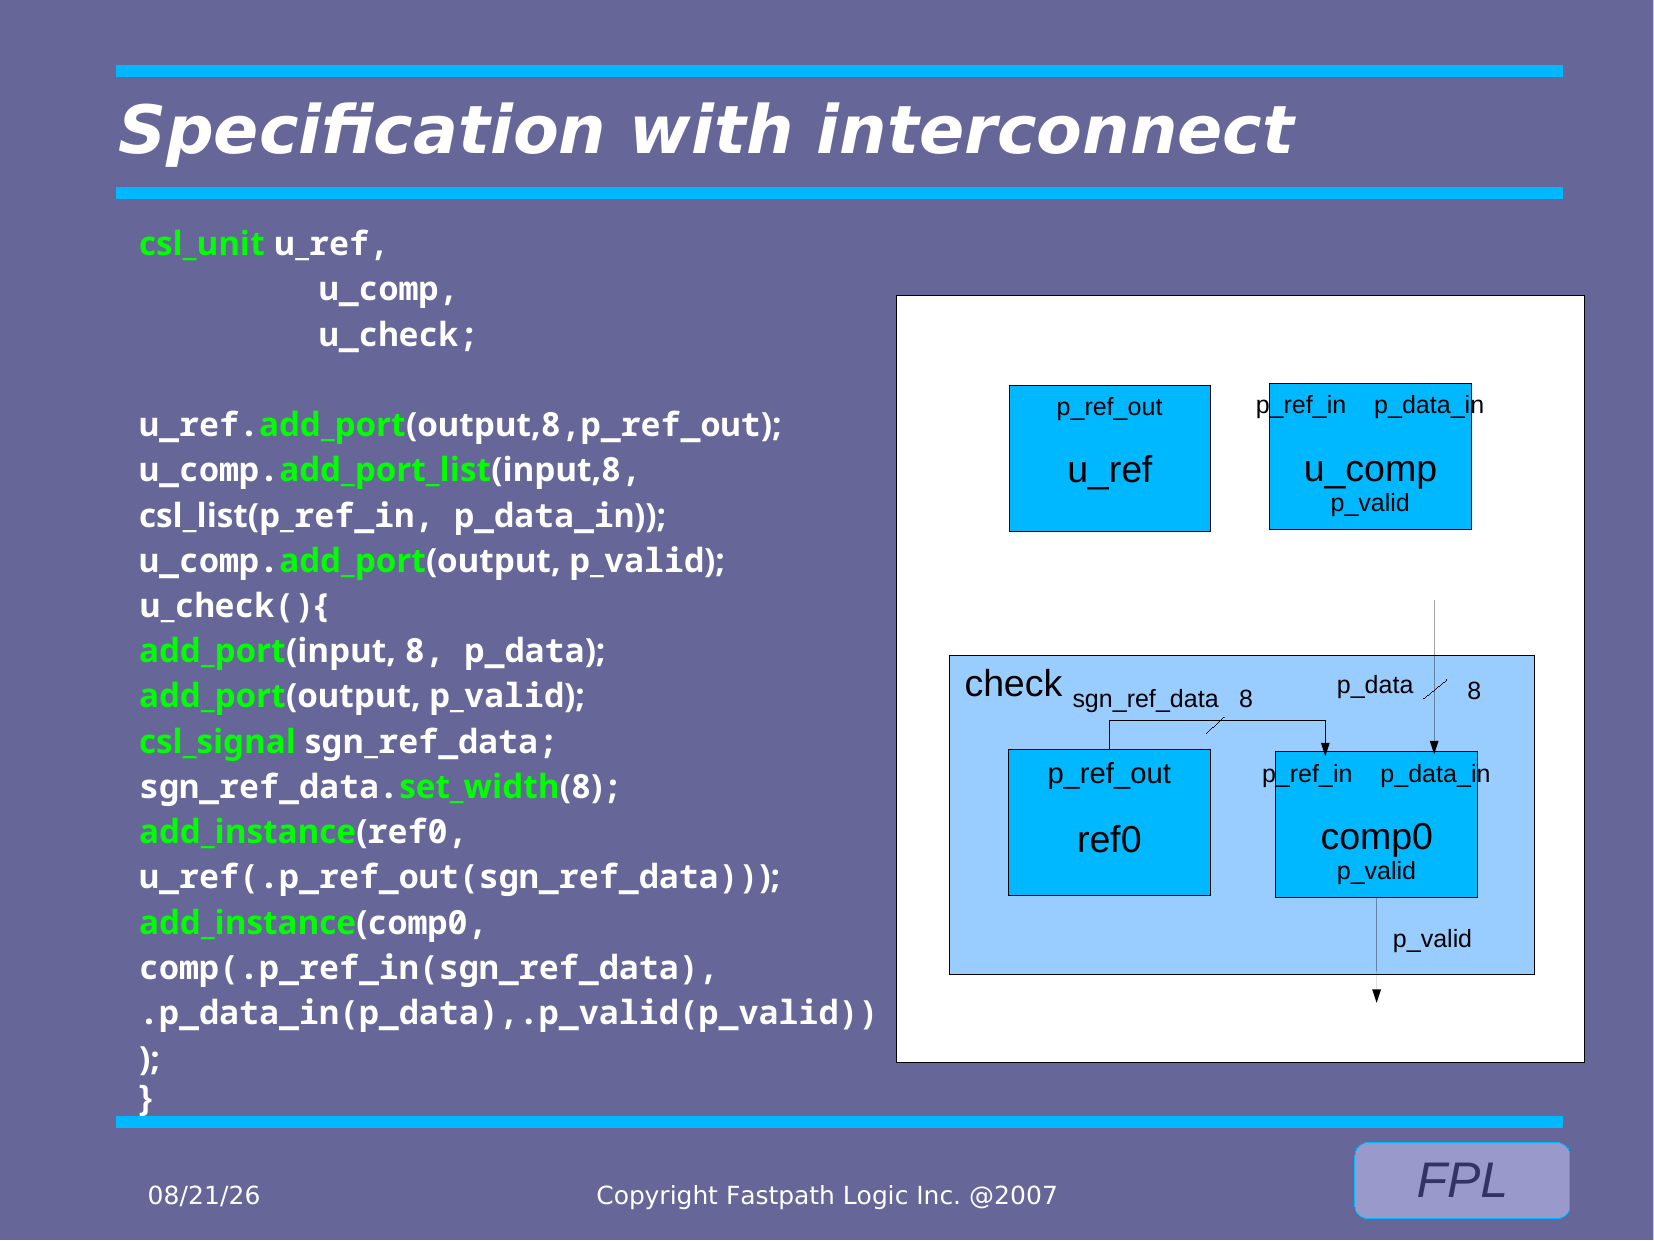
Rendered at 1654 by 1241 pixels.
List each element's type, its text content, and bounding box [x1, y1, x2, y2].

text_box 8 [1452, 671, 1496, 711]
list csl_unit u_ref, u_comp, u_check; u_ref.add_port(output,8,p_ref_out); u_comp.add_port_list(input,8, csl_list(p_ref_in, p_data_in)); u_comp.add_port(output, p_valid); u_check(){ add_port(input, 8, p_data); add_port(output, p_valid); csl_signal sgn_ref_data; sgn_ref_data.set_width(8); add_instance(ref0, u_ref(.p_ref_out(sgn_ref_data))); add_instance(comp0, comp(.p_ref_in(sgn_ref_data), .p_data_in(p_data),.p_valid(p_valid)) ); } [121, 220, 1561, 1133]
title Specification with interconnect [118, 41, 1531, 219]
text_box 8 [1224, 677, 1268, 719]
text_box p_valid [1387, 915, 1478, 963]
text_box p_ref_in p_data_in comp0 p_valid [1275, 751, 1478, 898]
text_box sgn_ref_data [1081, 679, 1211, 719]
text_box p_ref_out u_ref [1009, 385, 1211, 532]
text_box p_ref_in p_data_in u_comp p_valid [1269, 383, 1472, 530]
text_box p_ref_out ref0 [1008, 749, 1211, 896]
text_box [1561, 295, 1585, 1063]
text_box p_data [1333, 661, 1418, 709]
